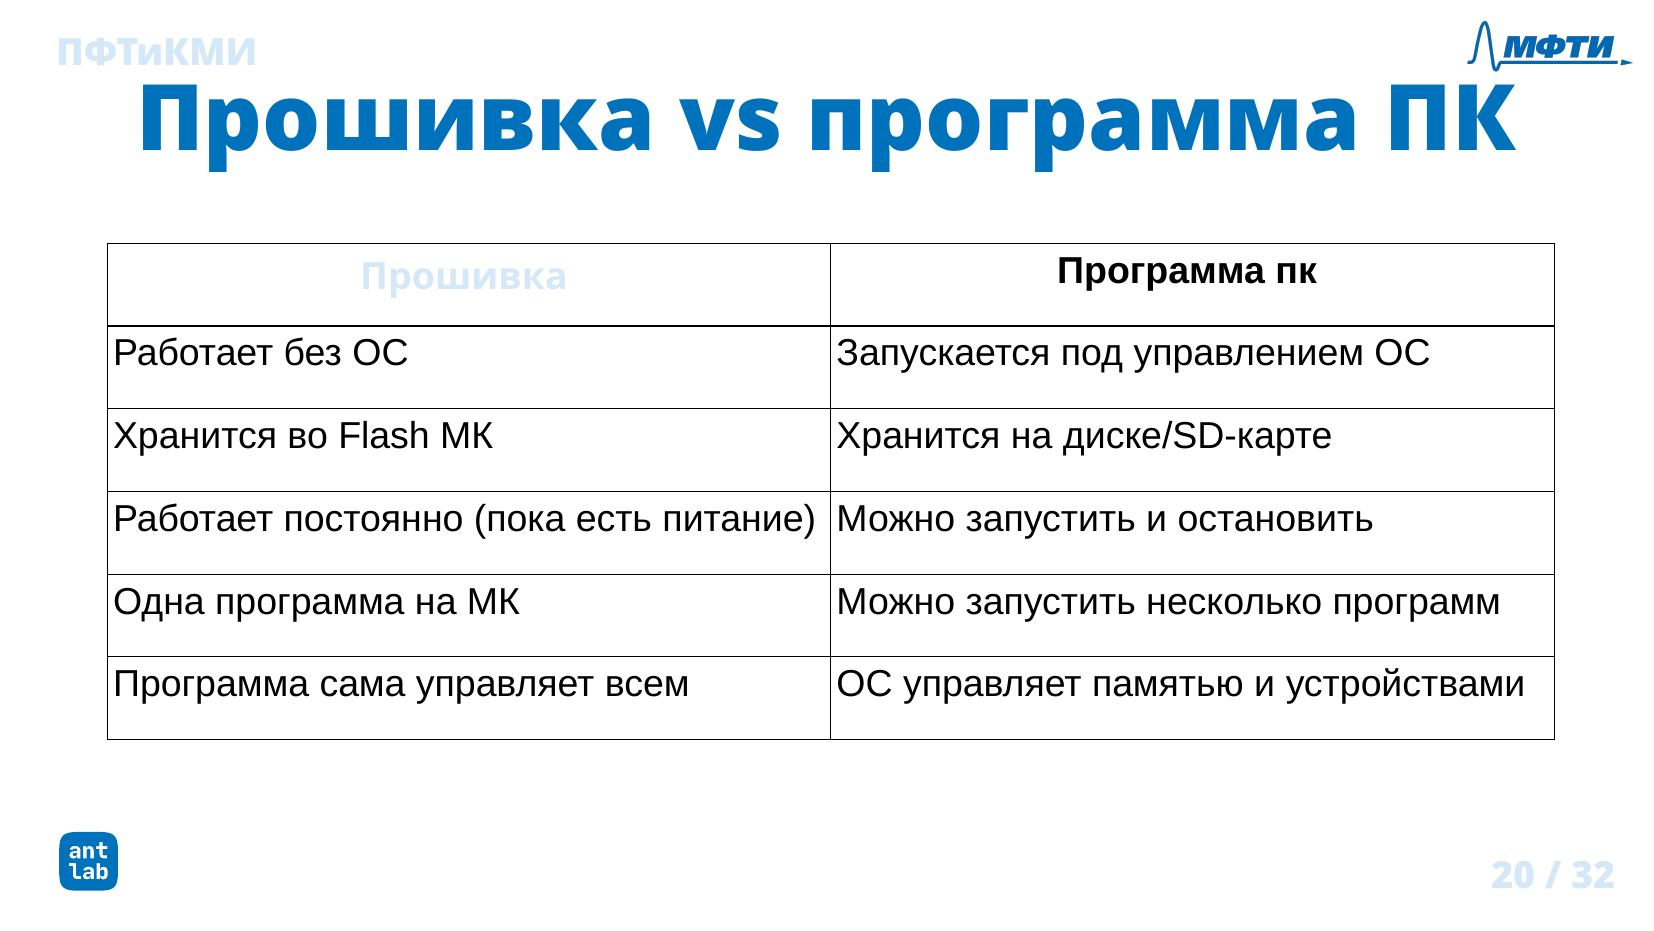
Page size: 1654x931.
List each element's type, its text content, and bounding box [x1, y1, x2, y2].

table_cell Одна программа на МК [108, 575, 830, 656]
table_cell Хранится во Flash МК [108, 409, 830, 491]
table_cell Программа сама управляет всем [108, 657, 830, 739]
table_header Программа пк [831, 244, 1554, 325]
title Прошивка vs программа ПК [82, 37, 1571, 193]
picture [1446, 0, 1654, 93]
table_cell Работает без ОС [108, 327, 830, 408]
table_header Прошивка [108, 244, 830, 325]
table_cell Можно запустить и остановить [831, 492, 1554, 574]
table_cell Запускается под управлением ОС [831, 327, 1554, 408]
table_cell Можно запустить несколько программ [831, 575, 1554, 656]
table_cell ОС управляет памятью и устройствами [831, 657, 1554, 739]
table_cell Работает постоянно (пока есть питание) [108, 492, 830, 574]
table_cell Хранится на диске/SD-карте [831, 409, 1554, 491]
